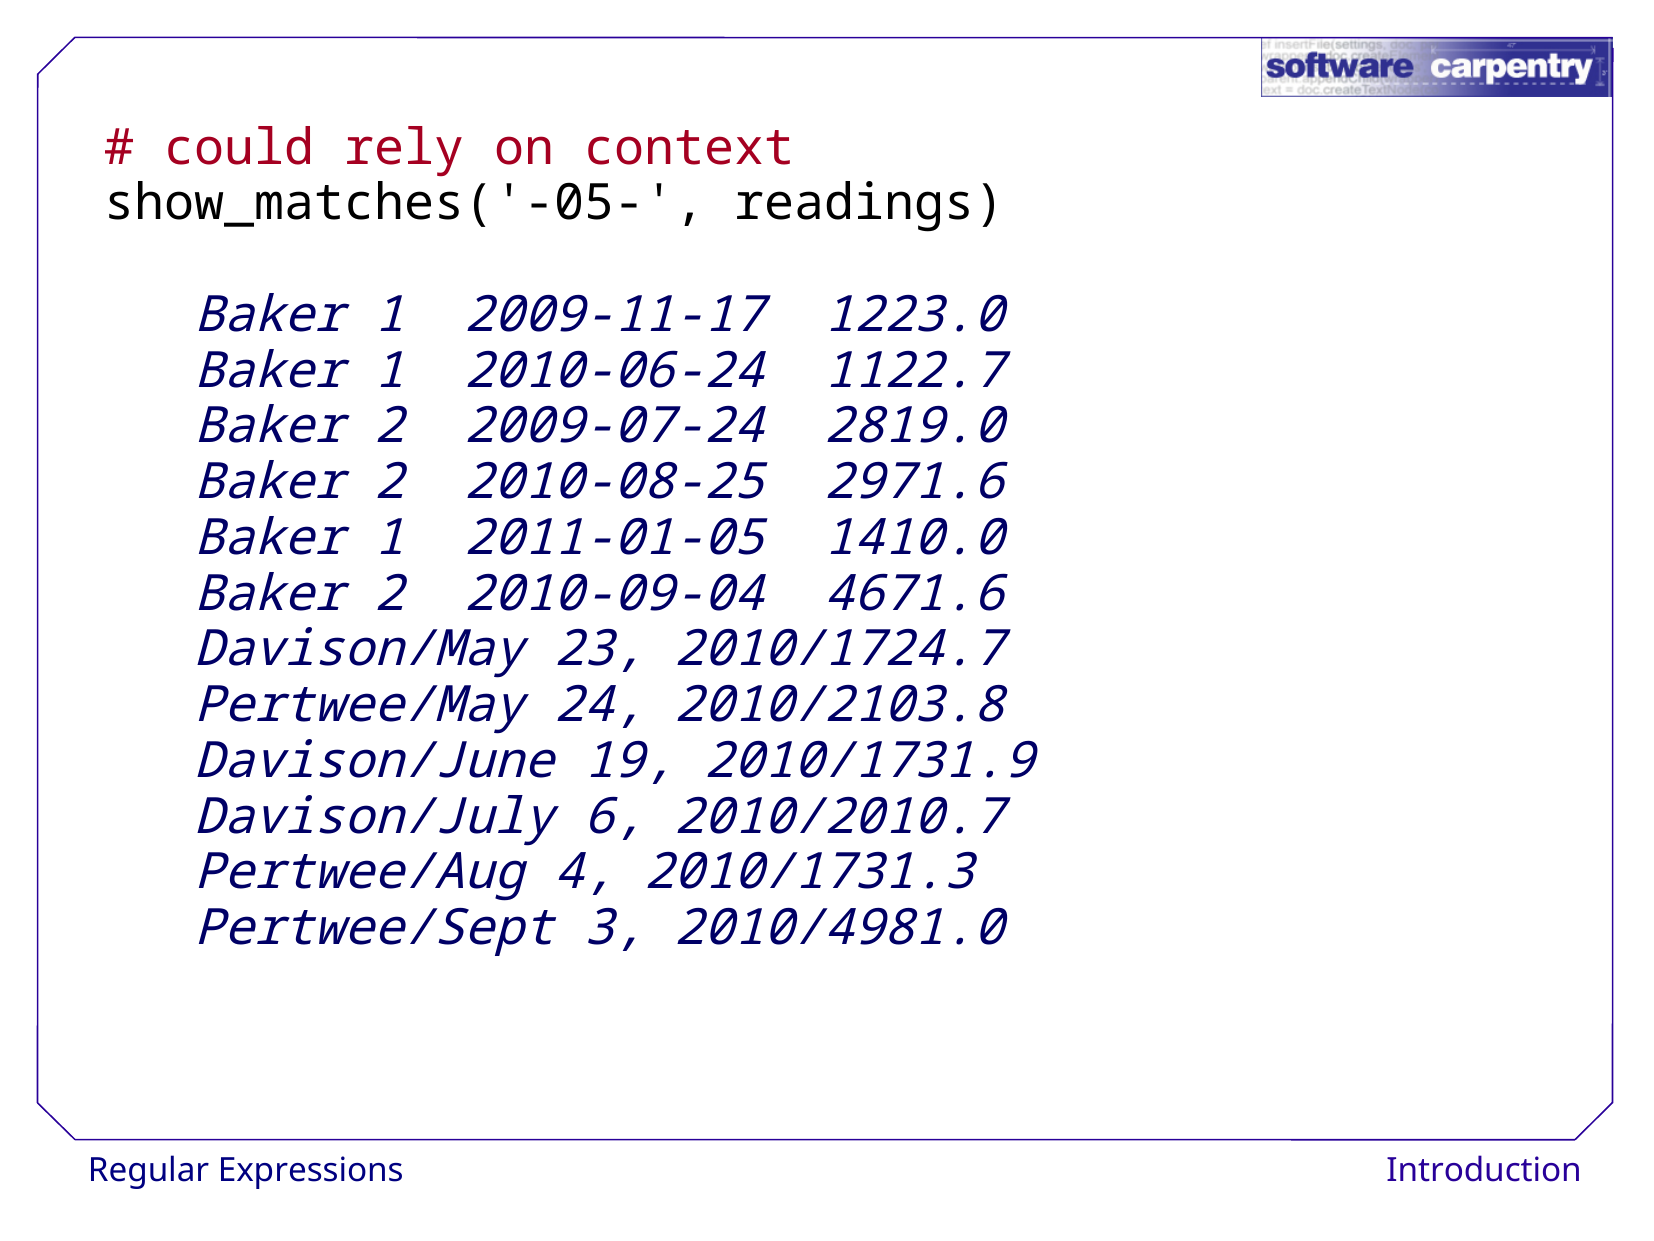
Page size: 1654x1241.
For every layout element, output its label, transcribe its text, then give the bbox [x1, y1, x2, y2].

picture [1261, 39, 1613, 97]
text_box # could rely on context show_matches('-05-', readings) Baker 1 2009-11-17 1223.0 Baker 1 2010-06-24 1122.7 Baker 2 2009-07-24 2819.0 Baker 2 2010-08-25 2971.6 Baker 1 2011-01-05 1410.0 Baker 2 2010-09-04 4671.6 Davison/May 23, 2010/1724.7 Pertwee/May 24, 2010/2103.8 Davison/June 19, 2010/1731.9 Davison/July 6, 2010/2010.7 Pertwee/Aug 4, 2010/1731.3 Pertwee/Sept 3, 2010/4981.0 [89, 112, 1512, 999]
